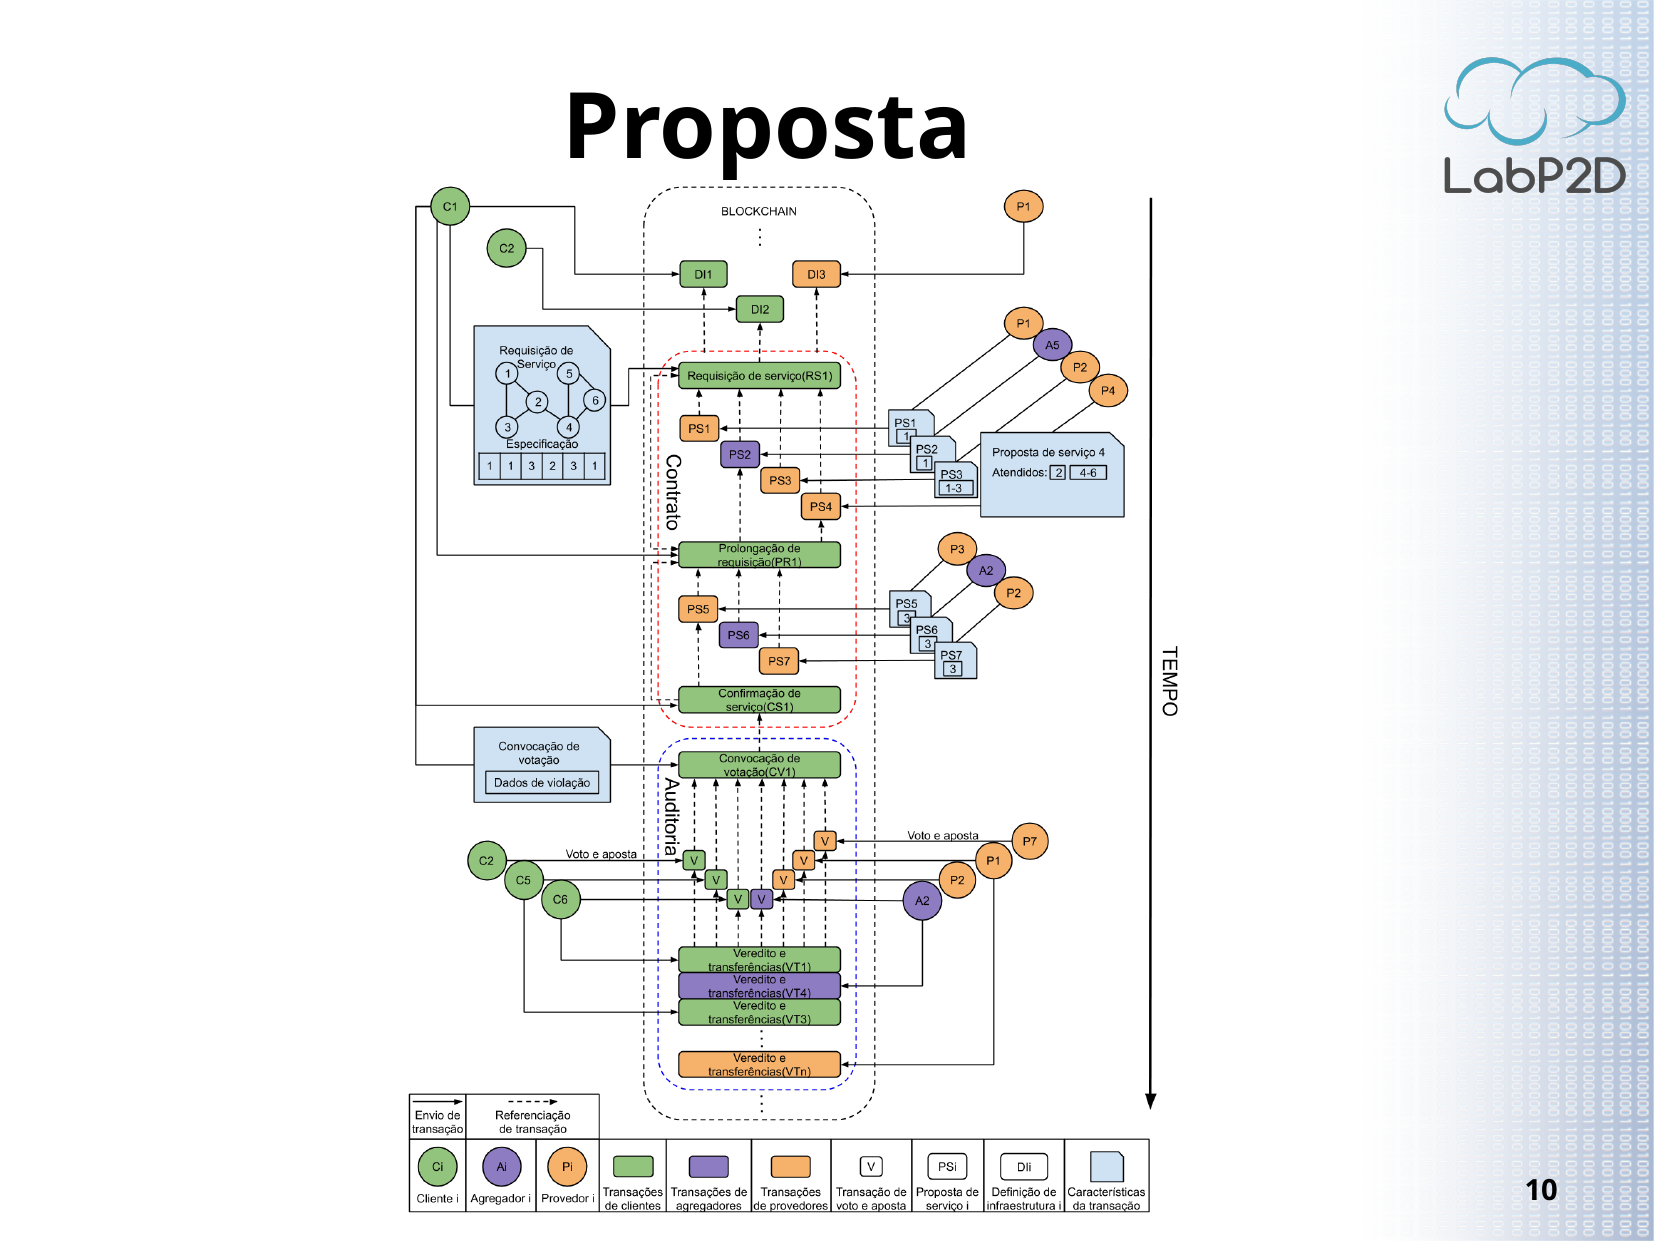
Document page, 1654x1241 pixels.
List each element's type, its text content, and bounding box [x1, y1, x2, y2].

picture [392, 177, 1193, 1218]
picture [1360, 1, 1654, 1240]
title Proposta [82, 16, 1453, 231]
